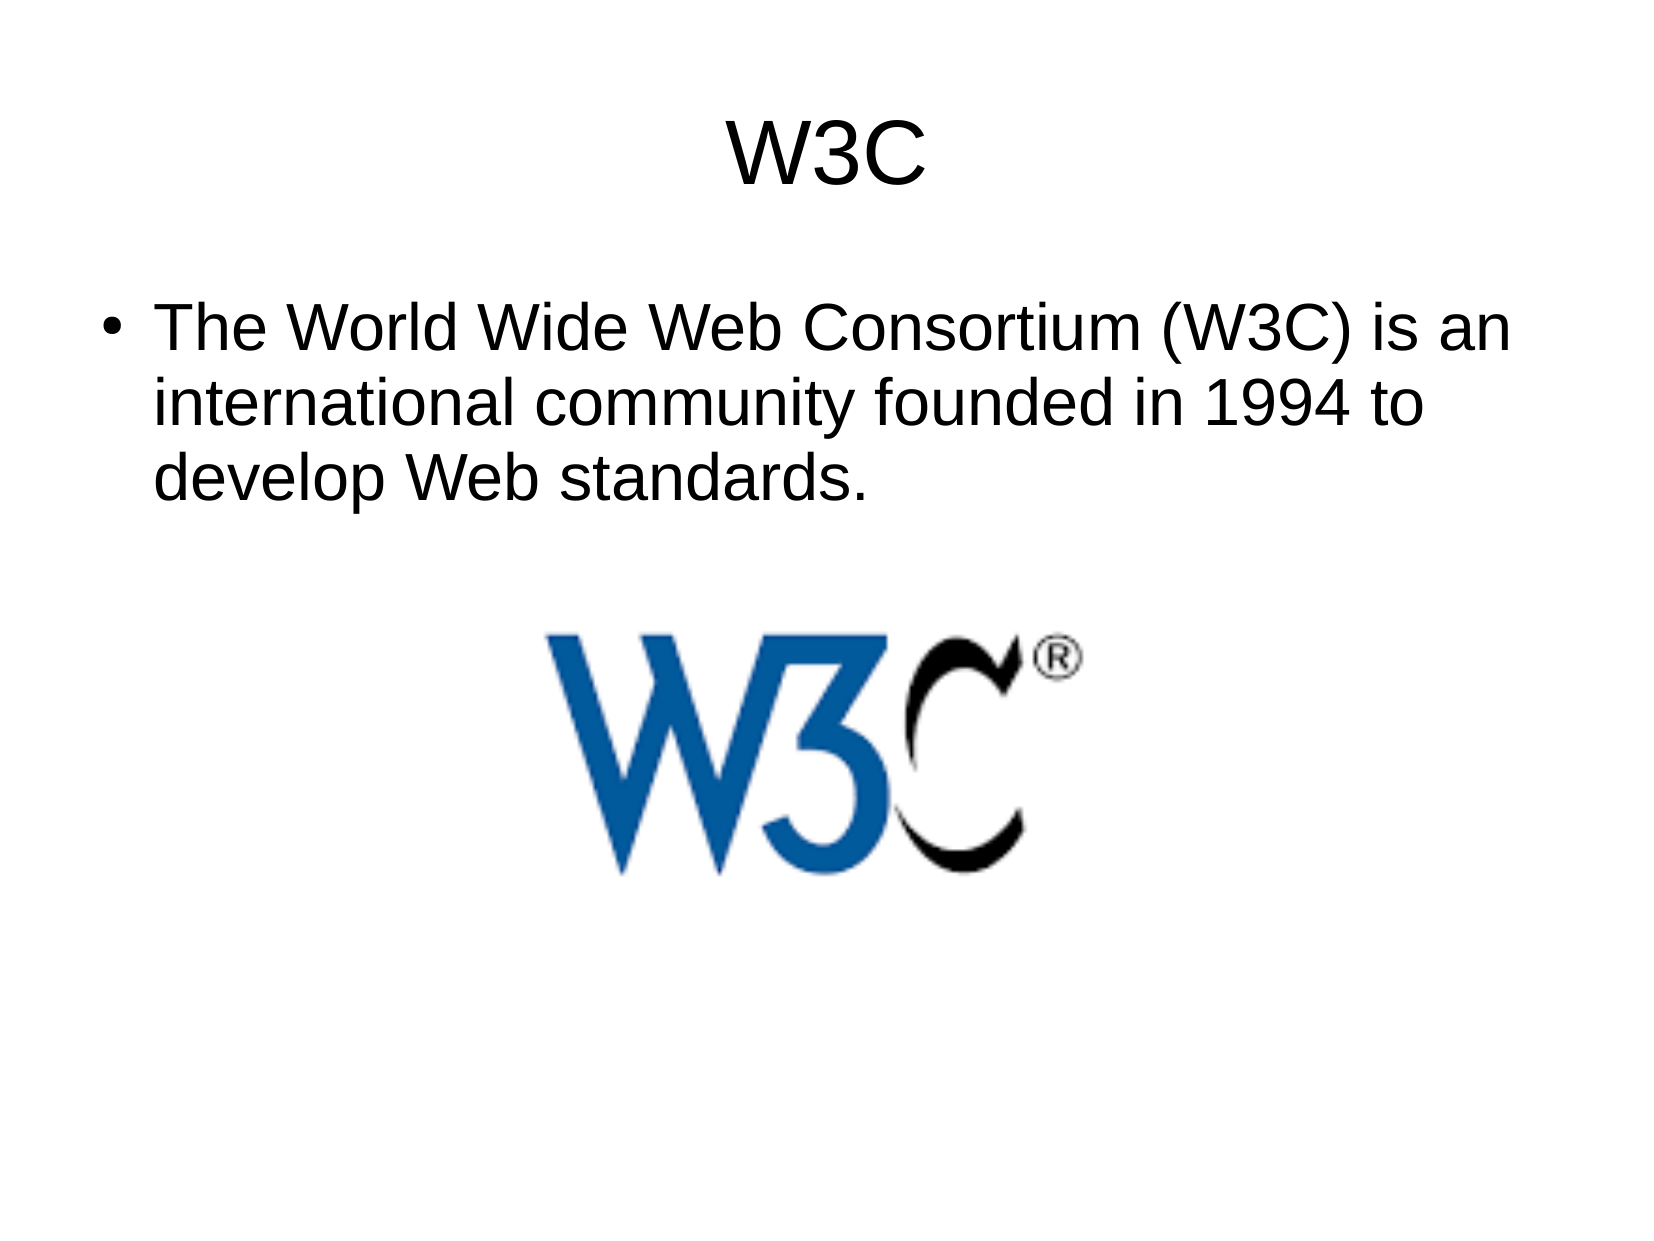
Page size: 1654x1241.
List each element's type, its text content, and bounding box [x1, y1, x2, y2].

list The World Wide Web Consortium (W3C) is an international community founded in 1994 to develop Web standards. [82, 290, 1571, 1010]
title W3C [82, 49, 1571, 257]
picture [531, 576, 1099, 934]
